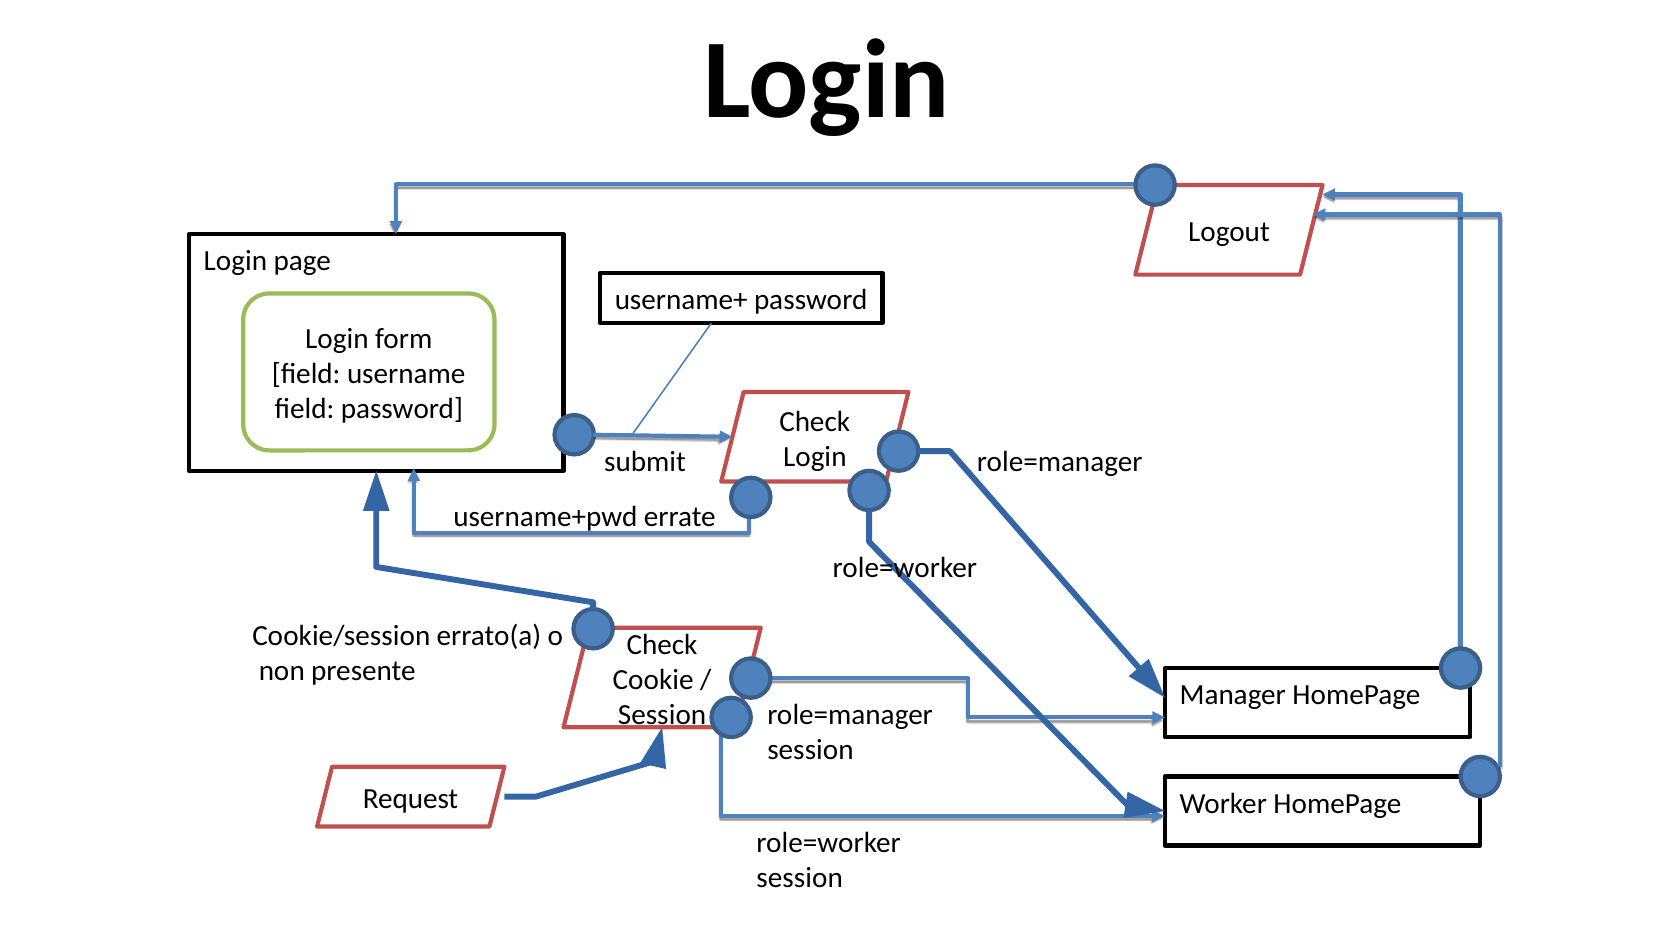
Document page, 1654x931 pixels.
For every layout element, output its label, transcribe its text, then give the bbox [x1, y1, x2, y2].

text_box [579, 609, 613, 649]
text_box Check Login [721, 392, 909, 482]
text_box [554, 415, 594, 455]
text_box role=manager [962, 434, 1158, 485]
text_box Worker HomePage [1164, 776, 1481, 846]
text_box [1135, 167, 1175, 205]
text_box submit [589, 434, 701, 485]
text_box Manager HomePage [1164, 668, 1471, 738]
text_box Request [317, 766, 505, 827]
title Login [82, 11, 1571, 167]
text_box [731, 658, 771, 698]
text_box Login page [188, 234, 564, 471]
text_box [731, 477, 771, 518]
text_box [711, 697, 751, 738]
text_box username+ password [600, 273, 883, 323]
text_box Check Cookie / Session [563, 627, 761, 728]
text_box username+pwd errate [438, 489, 732, 540]
text_box role=worker [817, 540, 993, 591]
text_box [878, 431, 918, 471]
text_box Cookie/session errato(a) o non presente [237, 608, 579, 694]
text_box Logout [1135, 185, 1323, 275]
text_box [1460, 756, 1500, 797]
text_box [849, 470, 889, 510]
text_box [1440, 648, 1481, 688]
text_box Login form [field: username field: password] [243, 293, 495, 451]
text_box role=manager session [752, 687, 949, 773]
text_box role=worker session [741, 815, 916, 901]
